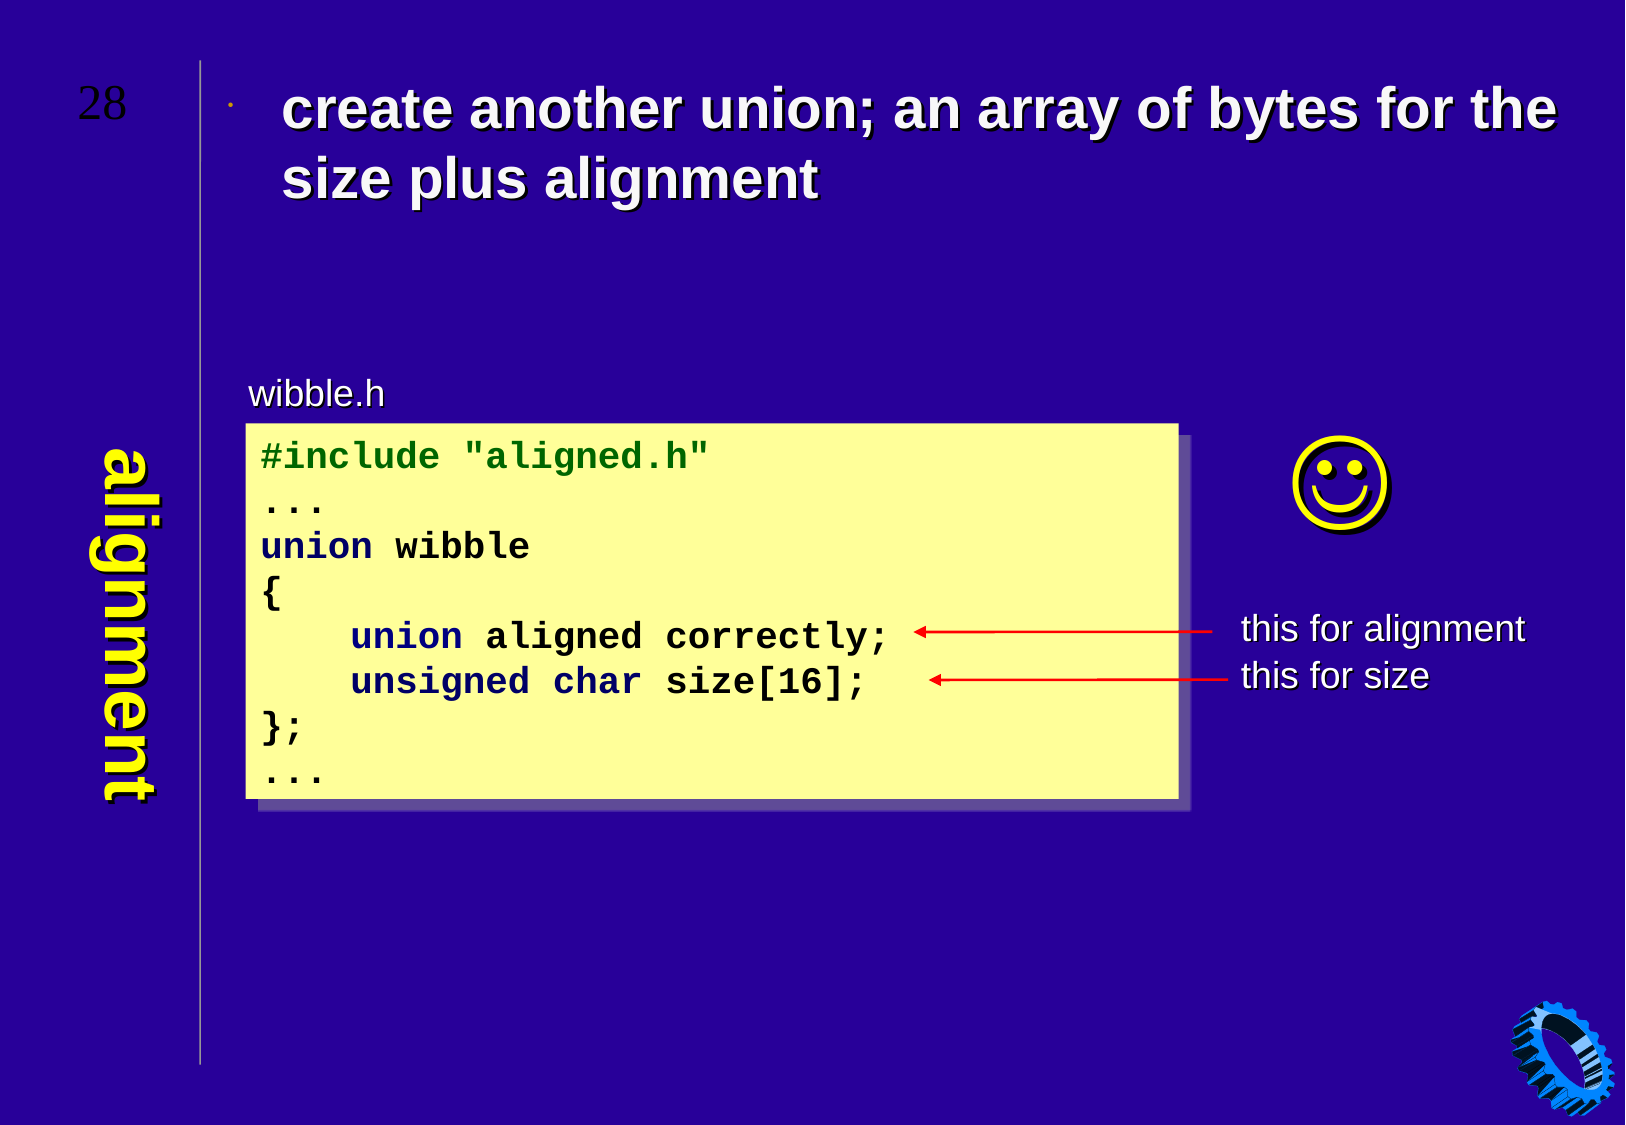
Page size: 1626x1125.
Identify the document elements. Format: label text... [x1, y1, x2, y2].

text_box wibble.h [233, 361, 647, 423]
list create another union; an array of bytes for the size plus alignment [212, 62, 1581, 1063]
picture [1509, 999, 1616, 1118]
text_box this for alignment [1226, 596, 1604, 643]
text_box  [1273, 396, 1462, 562]
text_box this for size [1226, 643, 1604, 704]
title alignment [50, 187, 188, 1063]
text_box #include "aligned.h" ... union wibble { union aligned correctly; unsigned char size[16]; }; ... [245, 423, 1179, 799]
